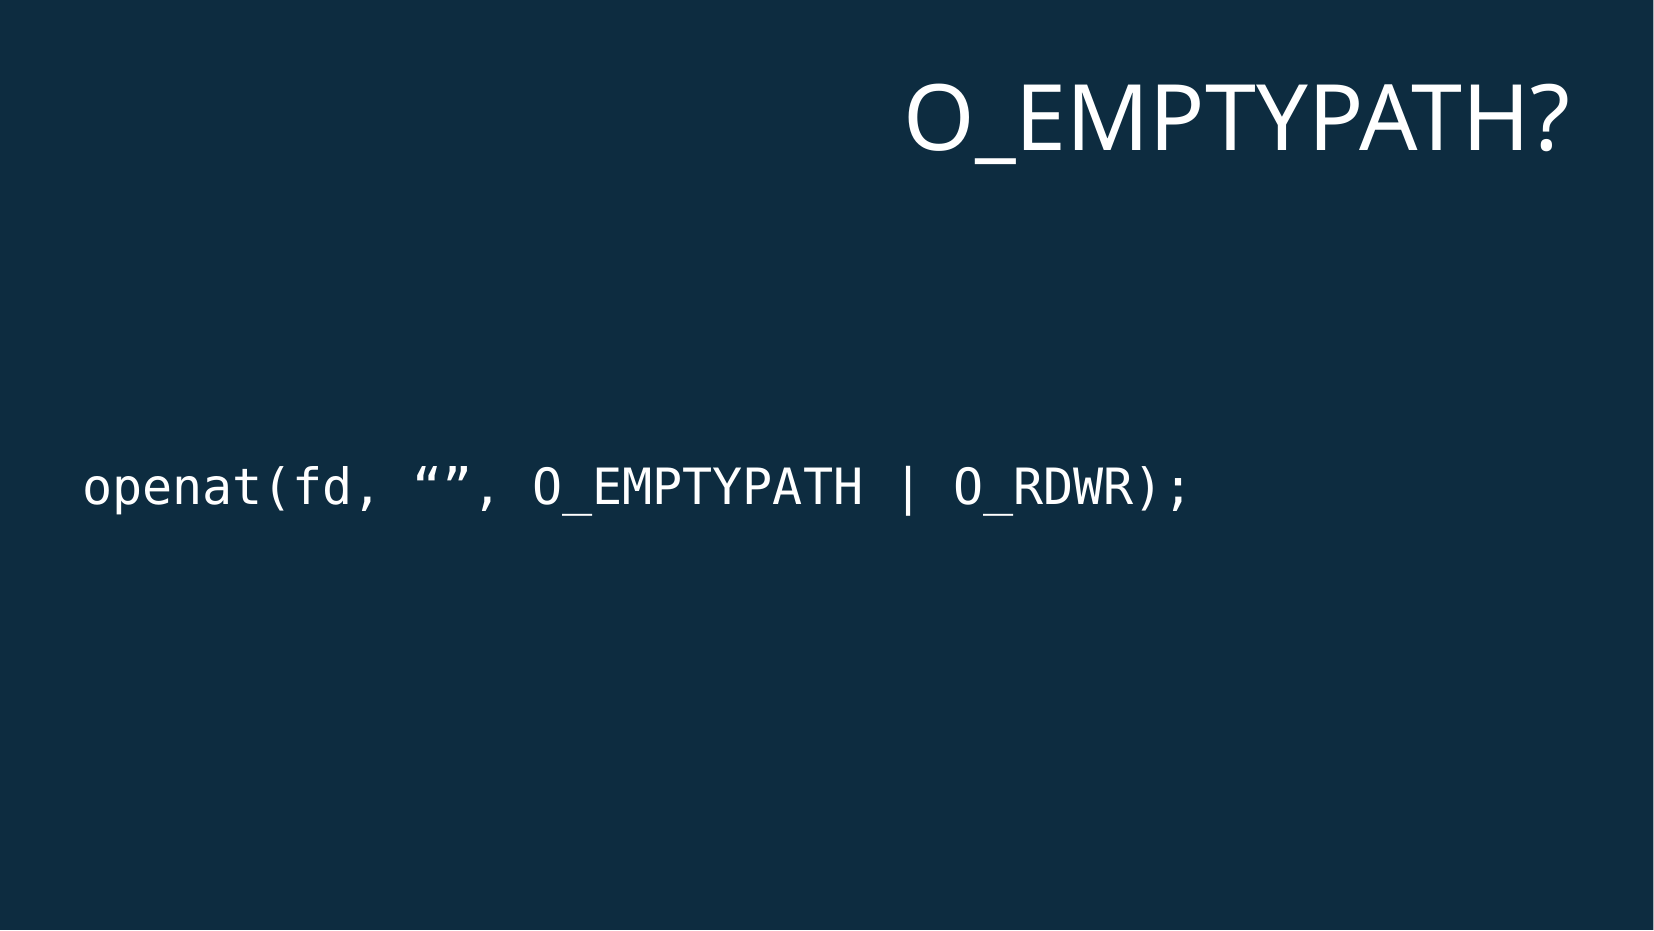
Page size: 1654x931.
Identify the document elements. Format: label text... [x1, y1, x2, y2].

title O_EMPTYPATH? [82, 37, 1571, 193]
list openat(fd, “”, O_EMPTYPATH | O_RDWR); [82, 217, 1571, 758]
